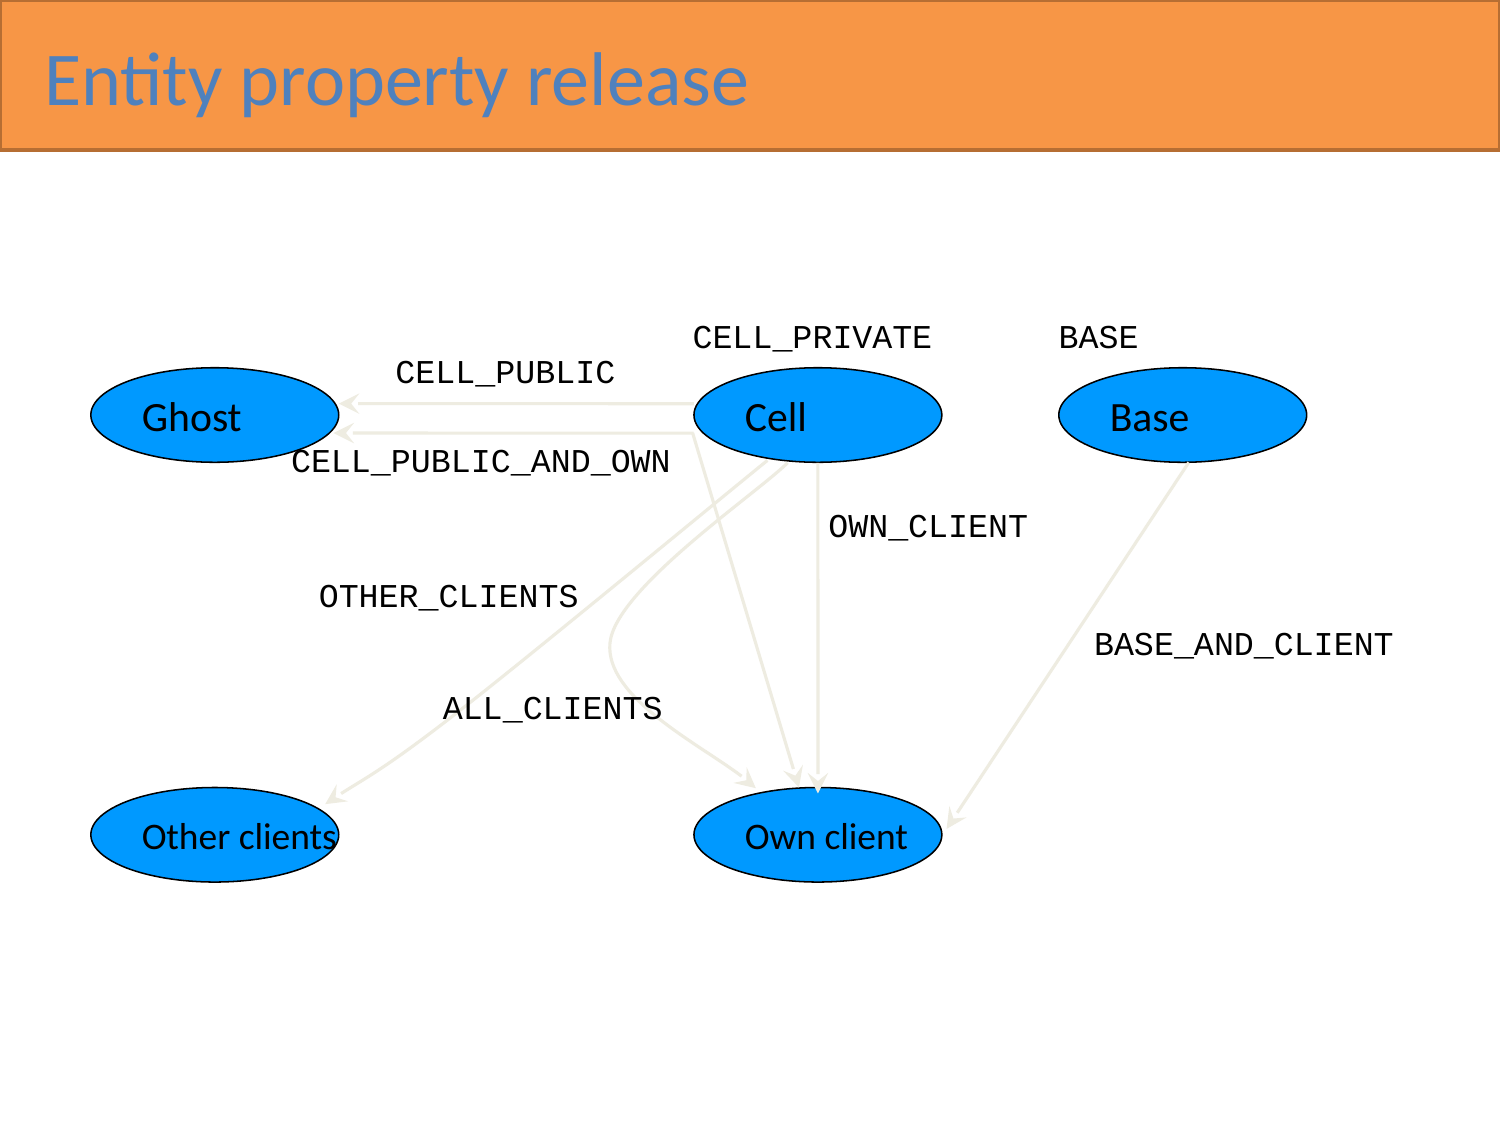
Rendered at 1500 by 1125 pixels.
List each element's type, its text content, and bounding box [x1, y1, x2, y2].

text_box ALL_CLIENTS [442, 686, 668, 727]
text_box BASE_AND_CLIENT [1094, 622, 1396, 663]
text_box Own client [693, 787, 942, 883]
text_box CELL_PUBLIC_AND_OWN [291, 439, 692, 479]
text_box Base [1058, 367, 1307, 463]
text_box BASE [1058, 315, 1307, 356]
text_box OTHER_CLIENTS [318, 574, 585, 615]
text_box Other clients [90, 787, 339, 883]
title Entity property release [29, 21, 1483, 129]
text_box Ghost [90, 367, 339, 463]
text_box CELL_PUBLIC [395, 349, 637, 390]
text_box [0, 0, 1500, 150]
text_box Cell [693, 367, 942, 463]
text_box OWN_CLIENT [828, 503, 1030, 544]
text_box CELL_PRIVATE [692, 314, 941, 355]
